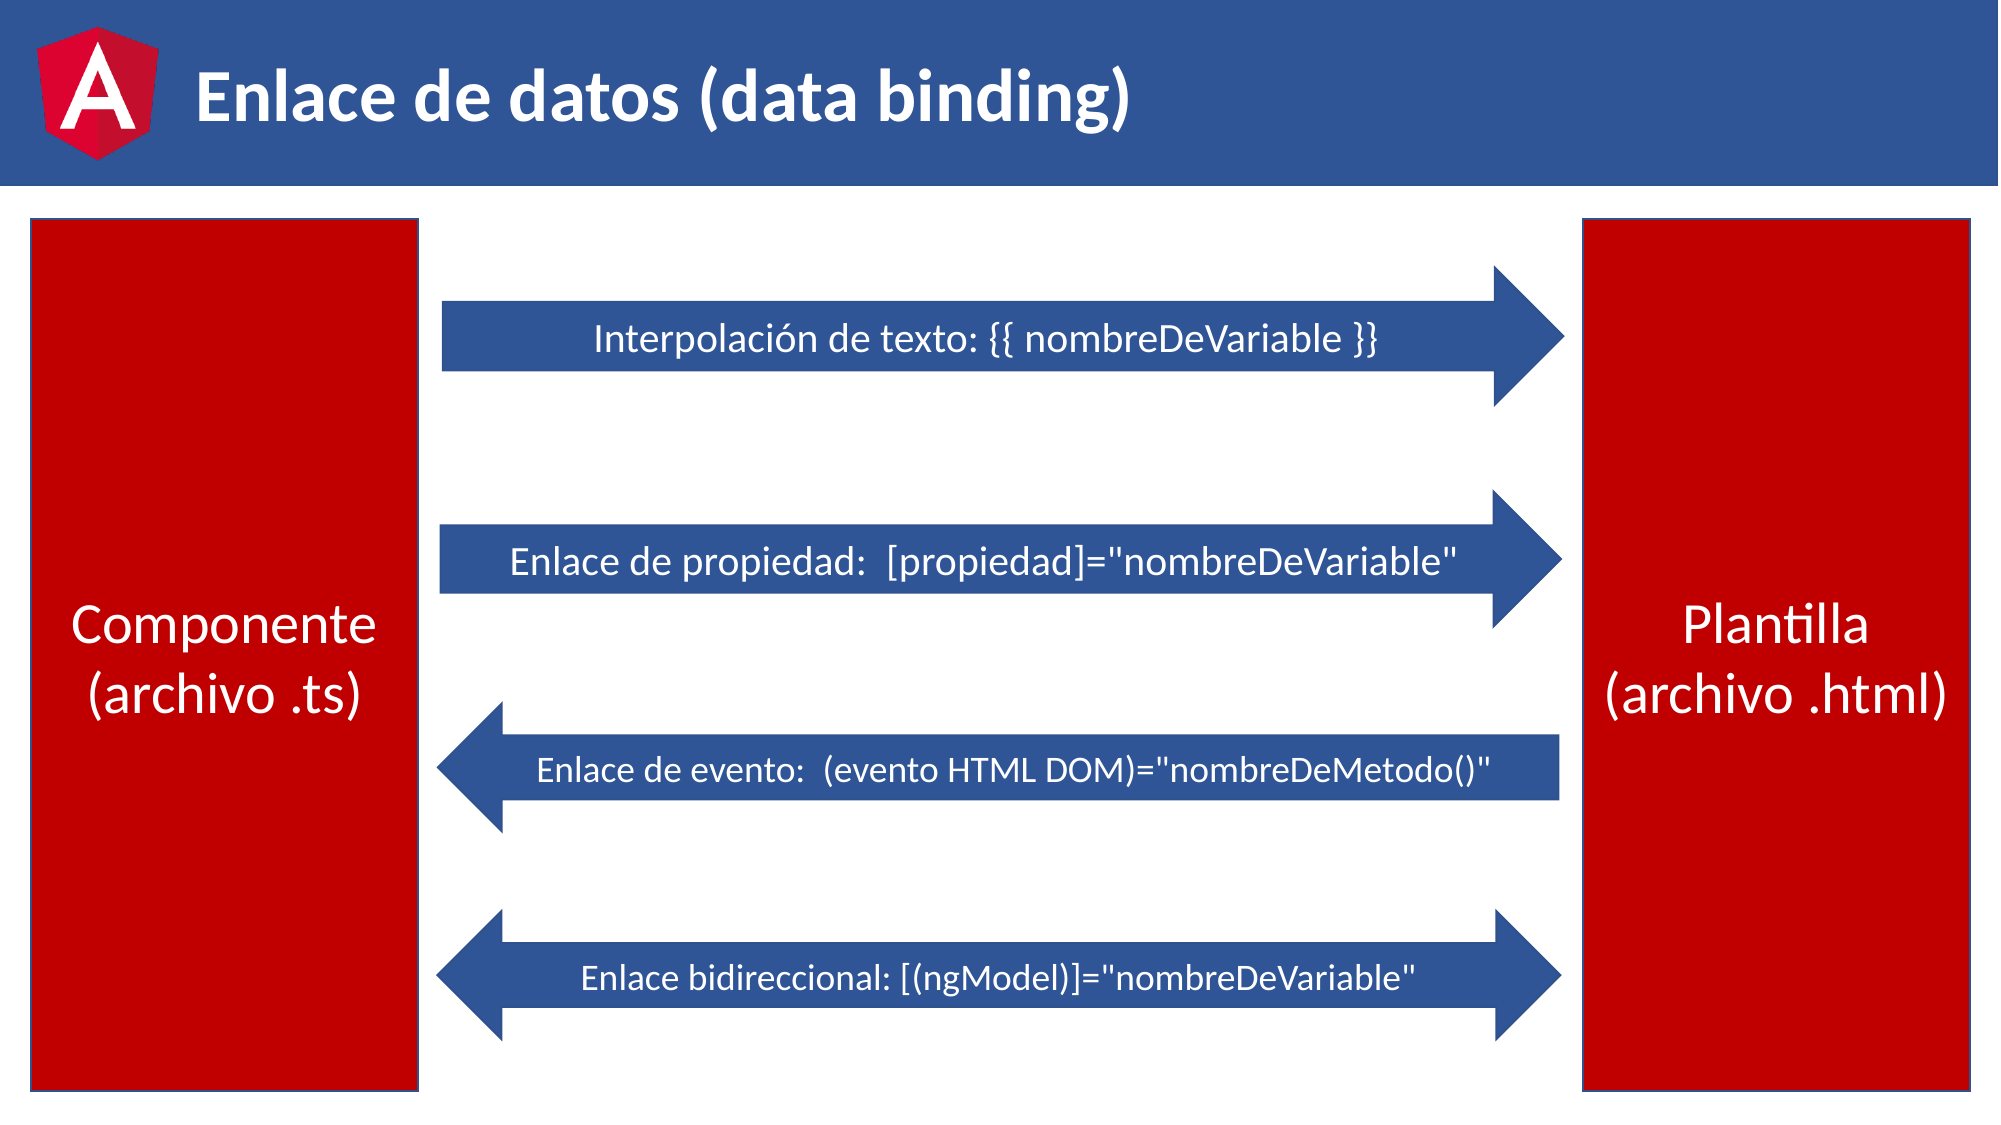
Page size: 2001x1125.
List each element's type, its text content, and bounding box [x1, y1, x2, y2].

text_box Enlace de datos (data binding) [180, 38, 1971, 145]
text_box Enlace bidireccional: [(ngModel)]="nombreDeVariable" [437, 911, 1561, 1039]
text_box Interpolación de texto: {{ nombreDeVariable }} [443, 267, 1564, 405]
text_box Enlace de propiedad: [propiedad]="nombreDeVariable" [440, 491, 1562, 627]
text_box [0, 0, 1997, 185]
text_box Enlace de evento: (evento HTML DOM)="nombreDeMetodo()" [438, 703, 1559, 832]
text_box Plantilla (archivo .html) [1583, 219, 1970, 1091]
picture [16, 6, 179, 173]
text_box Componente (archivo .ts) [31, 219, 418, 1091]
